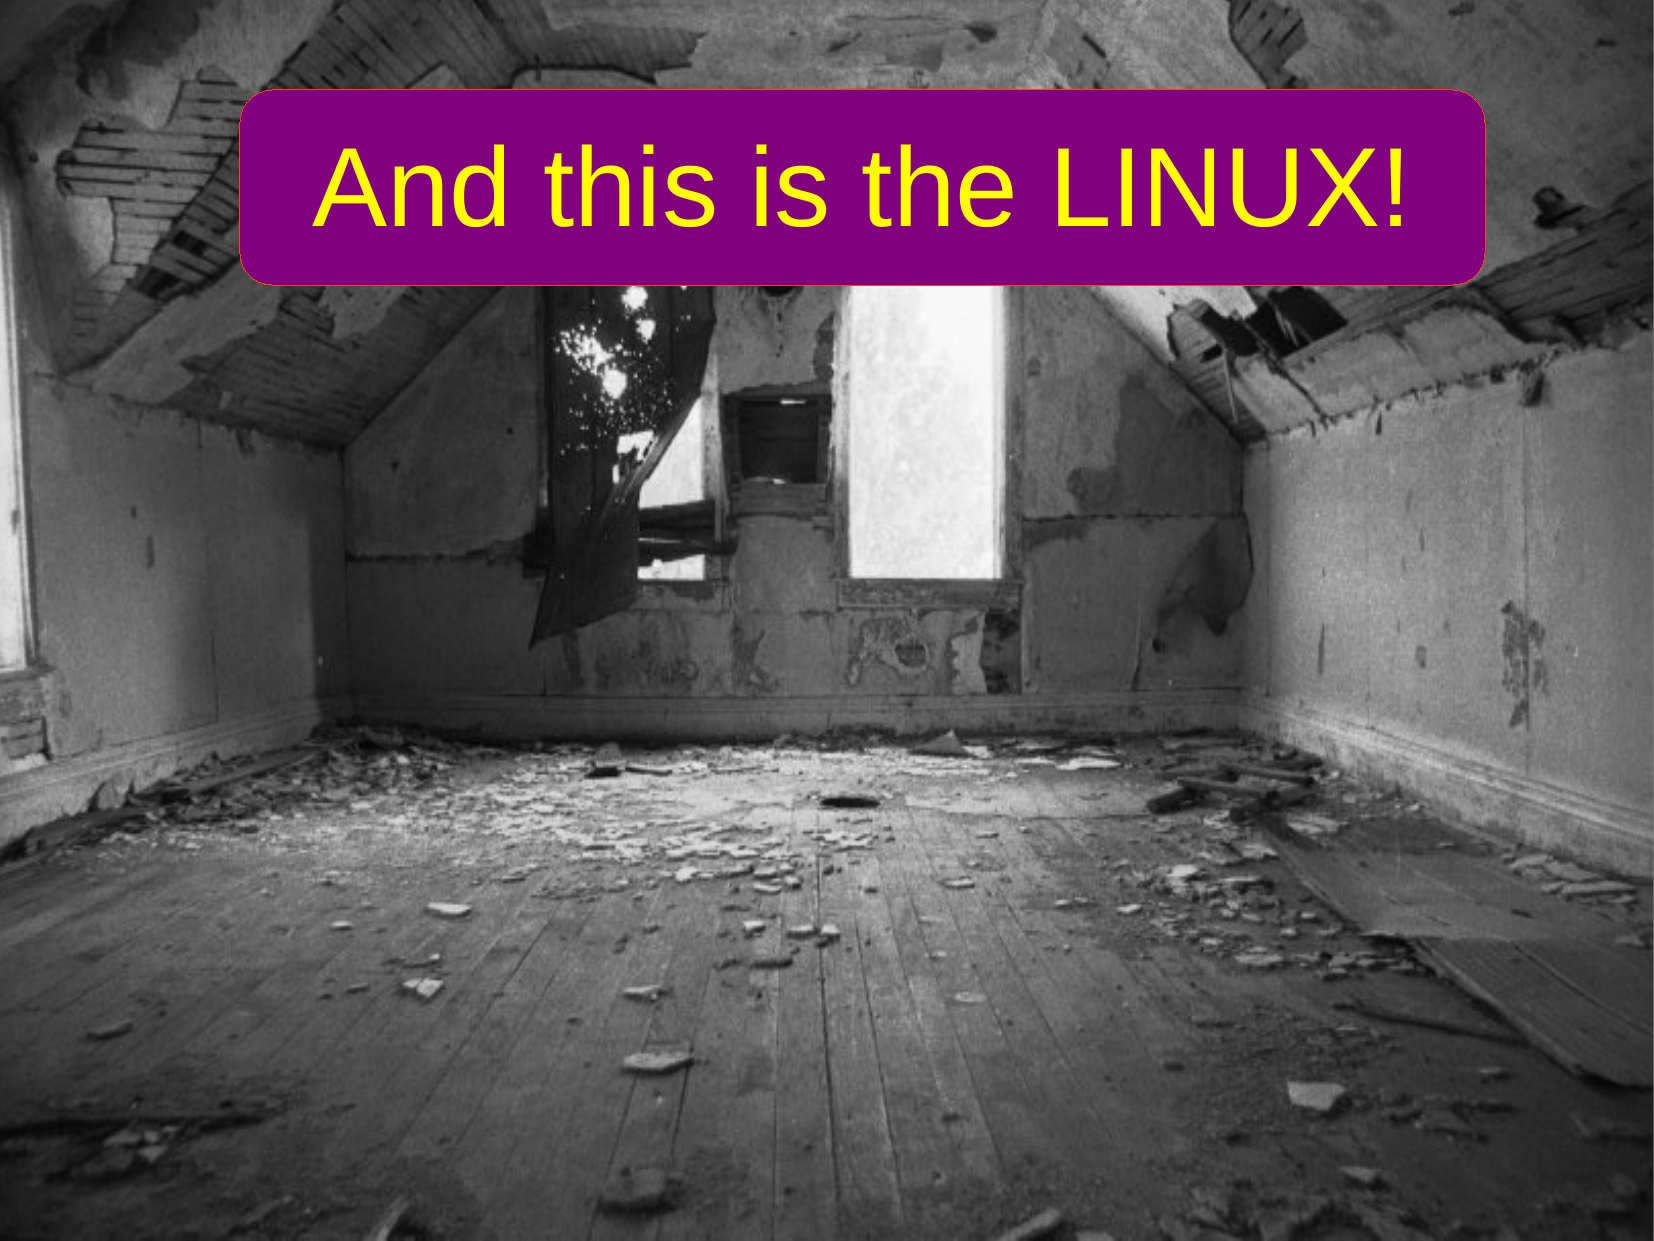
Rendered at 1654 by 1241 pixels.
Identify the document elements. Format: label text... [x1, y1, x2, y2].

text_box And this is the LINUX! [239, 89, 1486, 286]
picture [0, 0, 1654, 1241]
